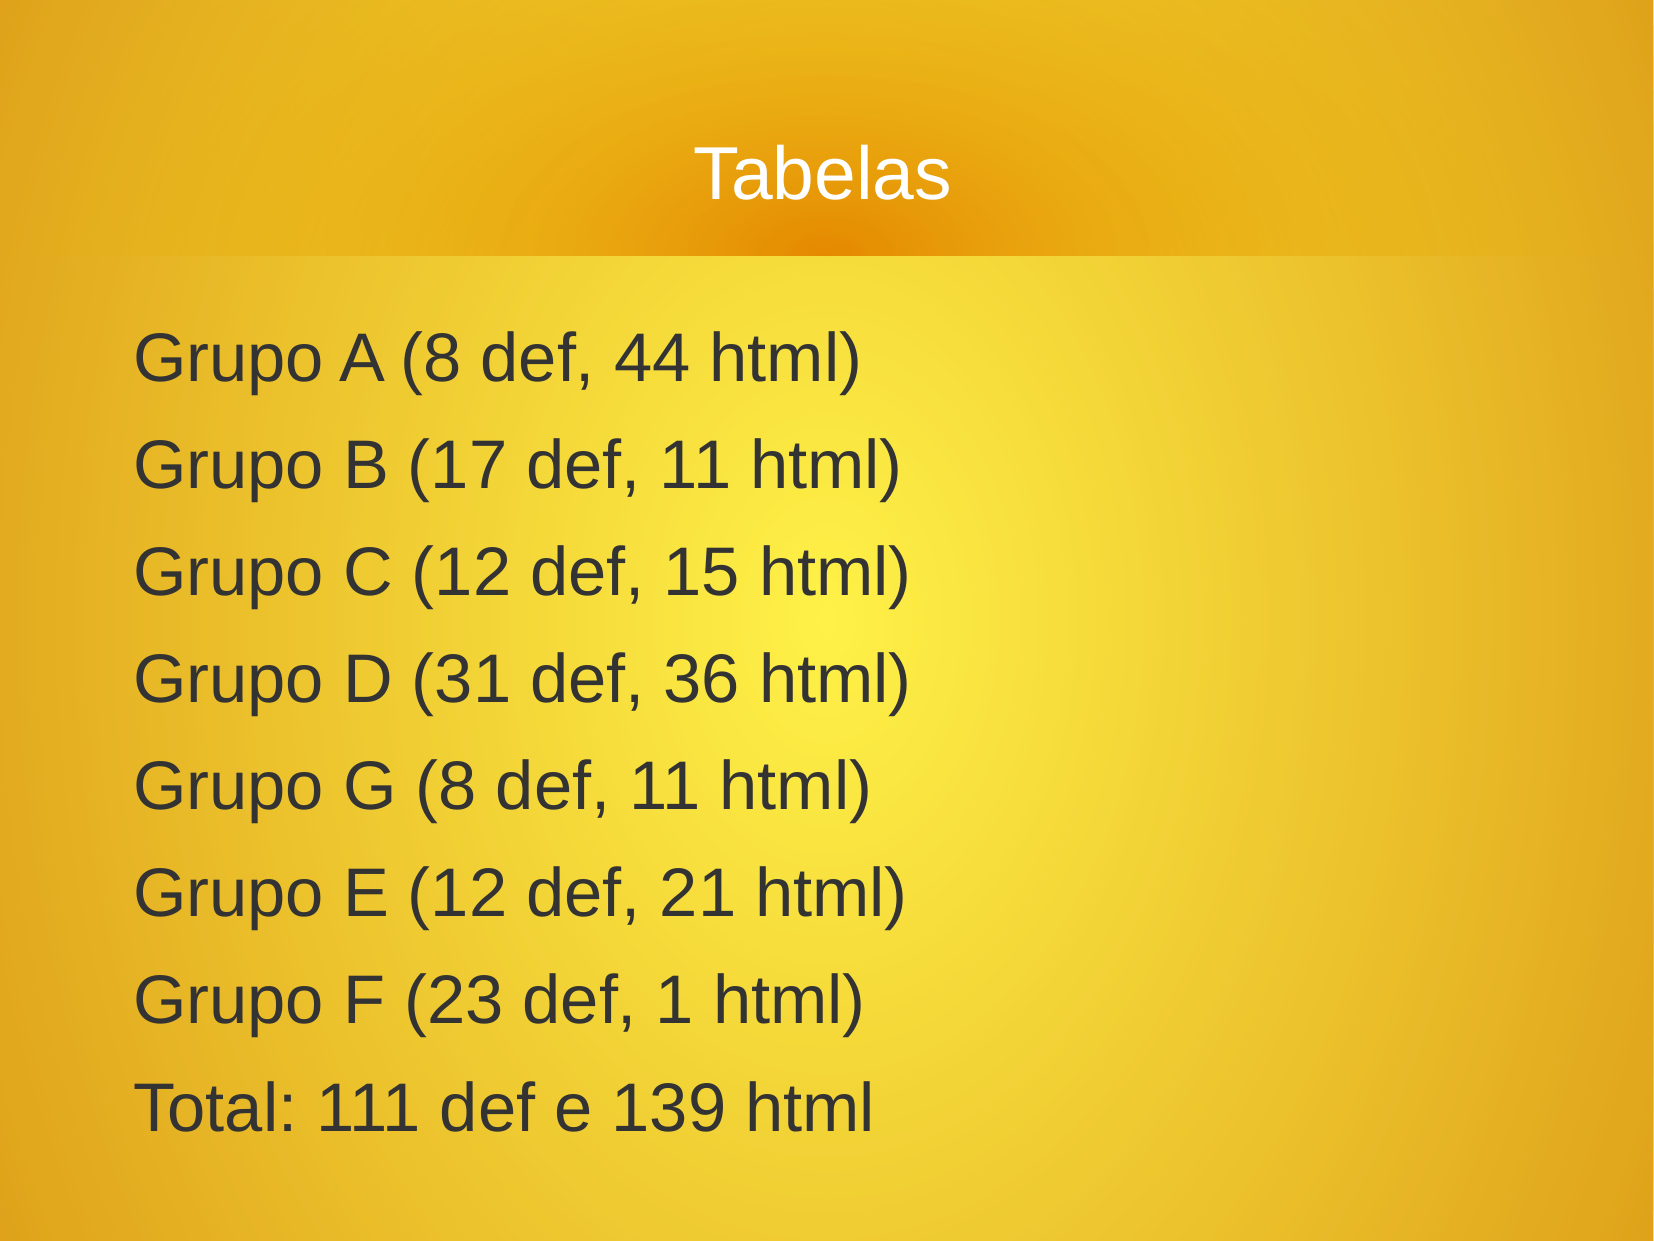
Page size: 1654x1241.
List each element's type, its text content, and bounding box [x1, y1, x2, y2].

title Tabelas [78, 70, 1567, 278]
list Grupo A (8 def, 44 html) Grupo B (17 def, 11 html) Grupo C (12 def, 15 html) Grupo D (31 def, 36 html) Grupo G (8 def, 11 html) Grupo E (12 def, 21 html) Grupo F (23 def, 1 html) Total: 111 def e 139 html [70, 318, 1526, 1146]
